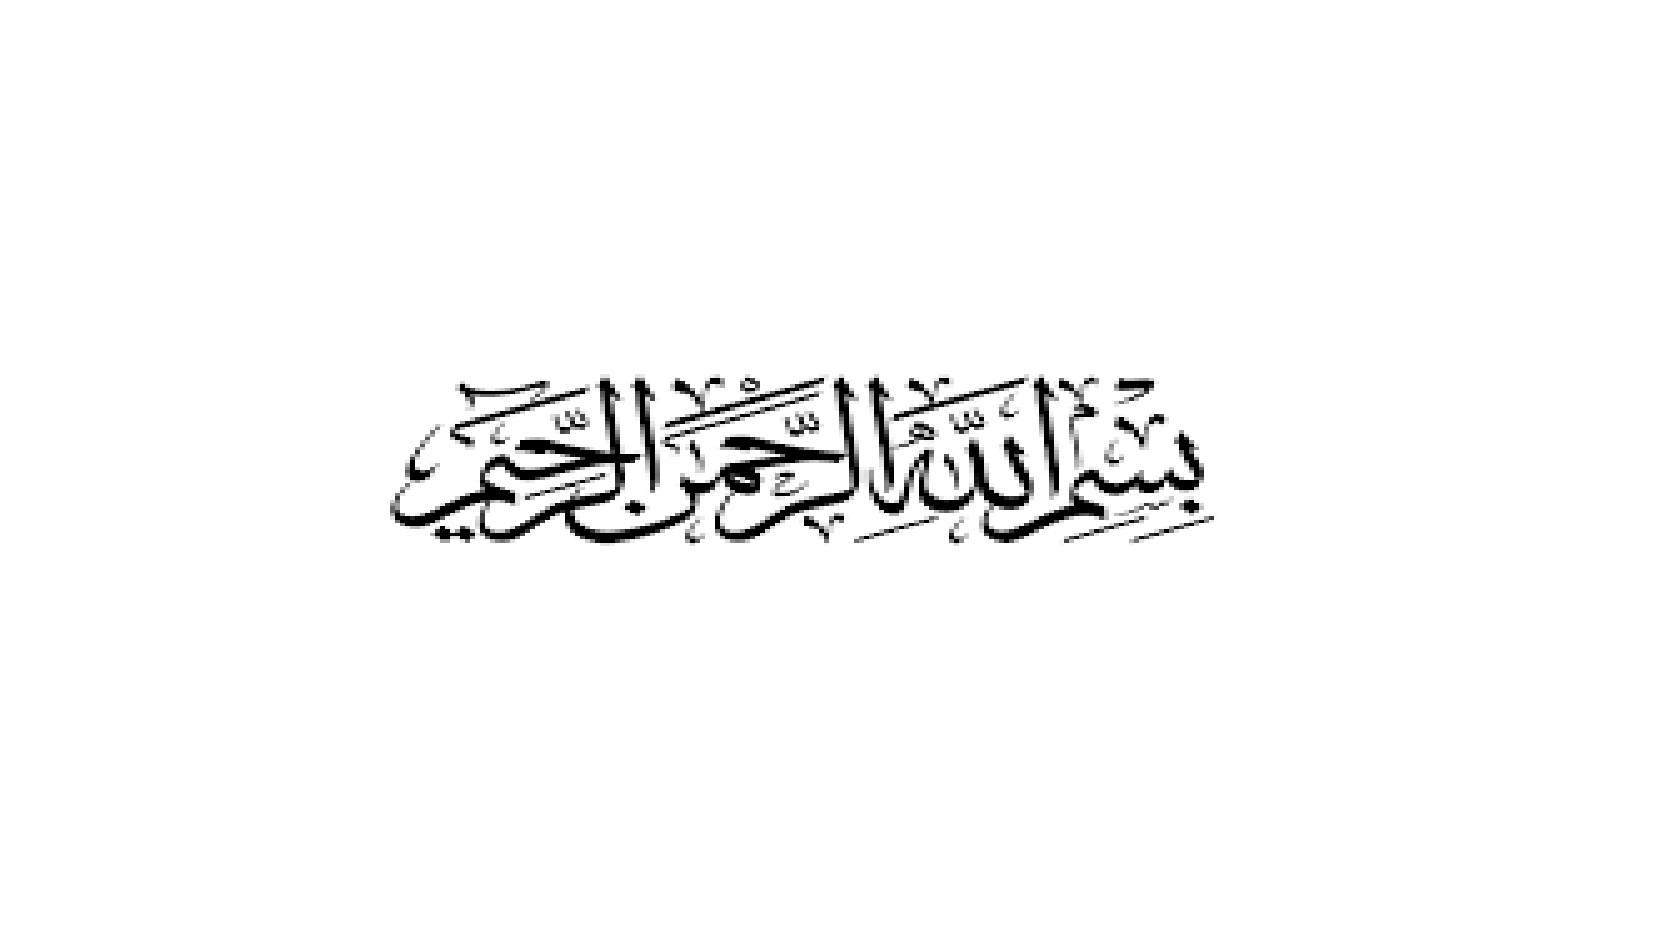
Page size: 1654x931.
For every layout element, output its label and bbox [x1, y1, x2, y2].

picture [236, 88, 1359, 830]
